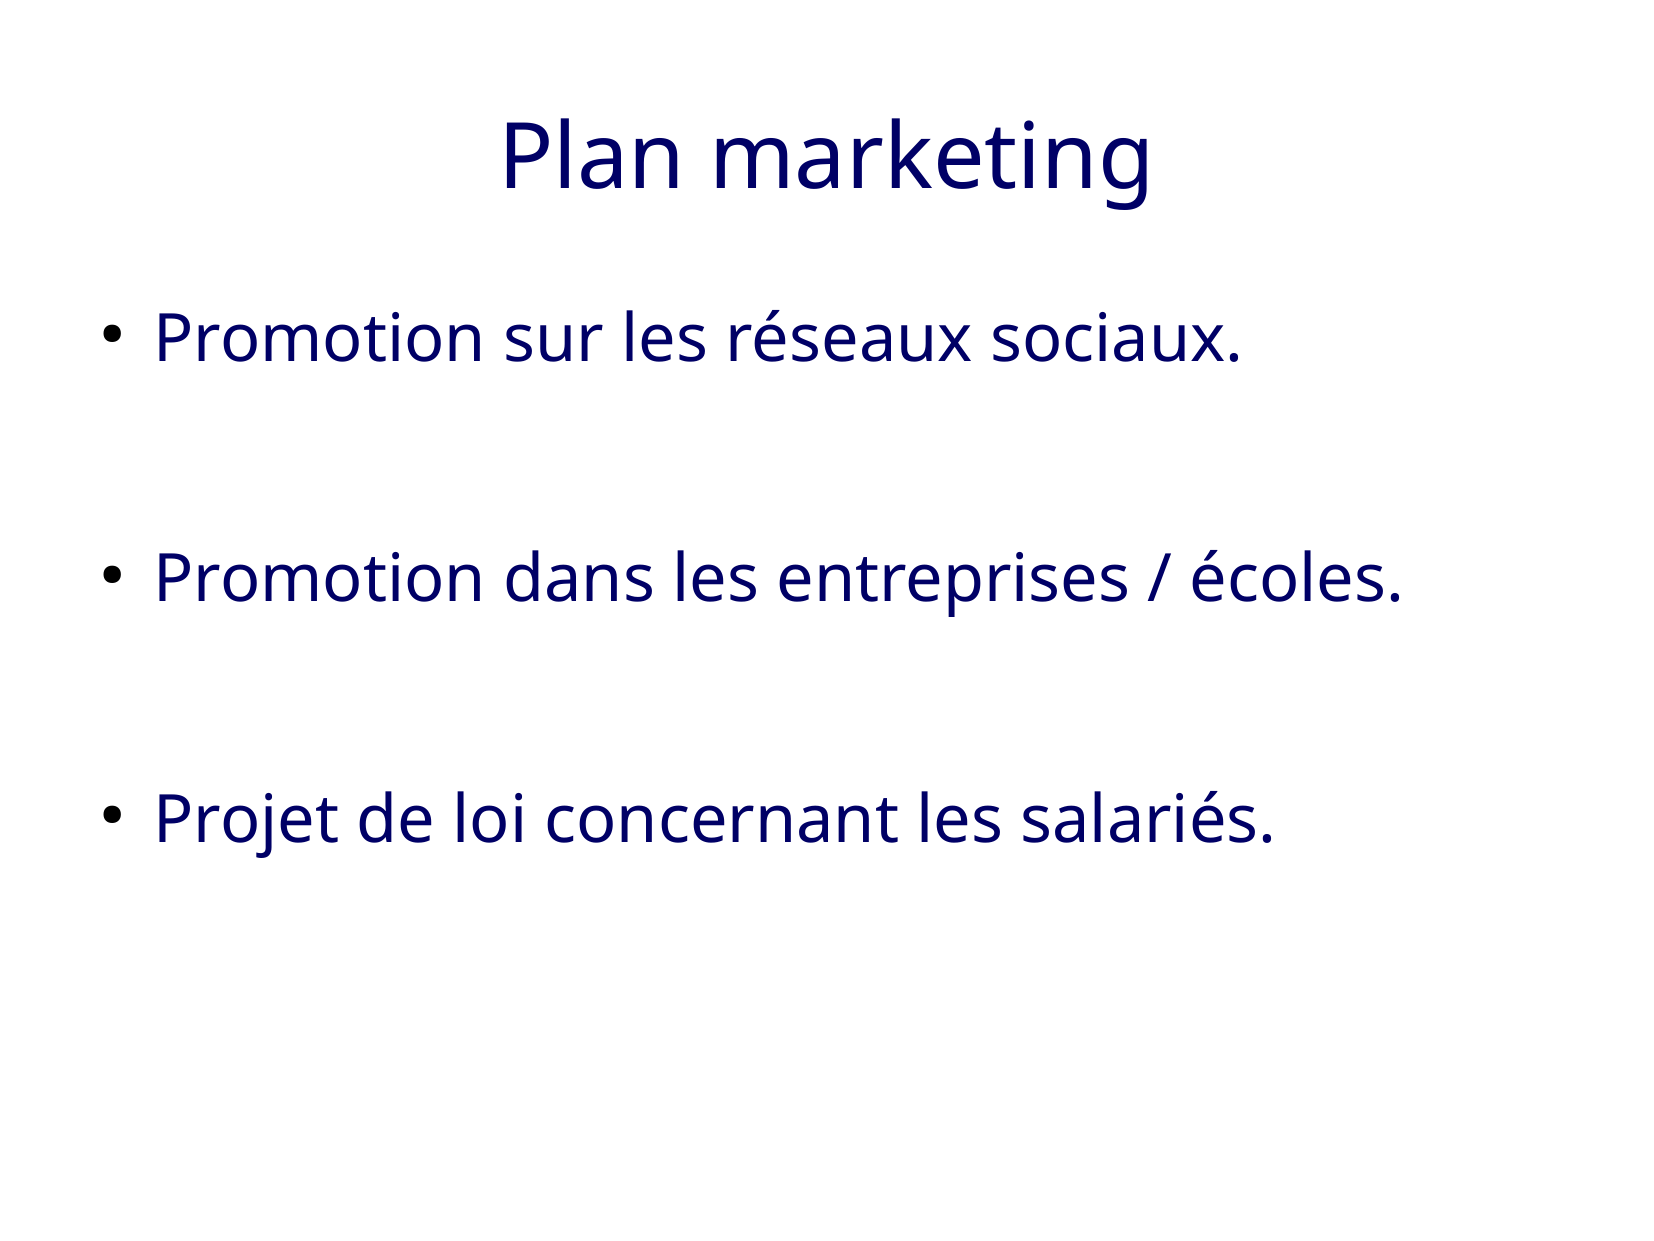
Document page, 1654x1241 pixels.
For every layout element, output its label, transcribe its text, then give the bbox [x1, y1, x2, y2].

title Plan marketing [82, 49, 1571, 257]
list Promotion sur les réseaux sociaux. Promotion dans les entreprises / écoles. Projet de loi concernant les salariés. [82, 290, 1571, 1109]
